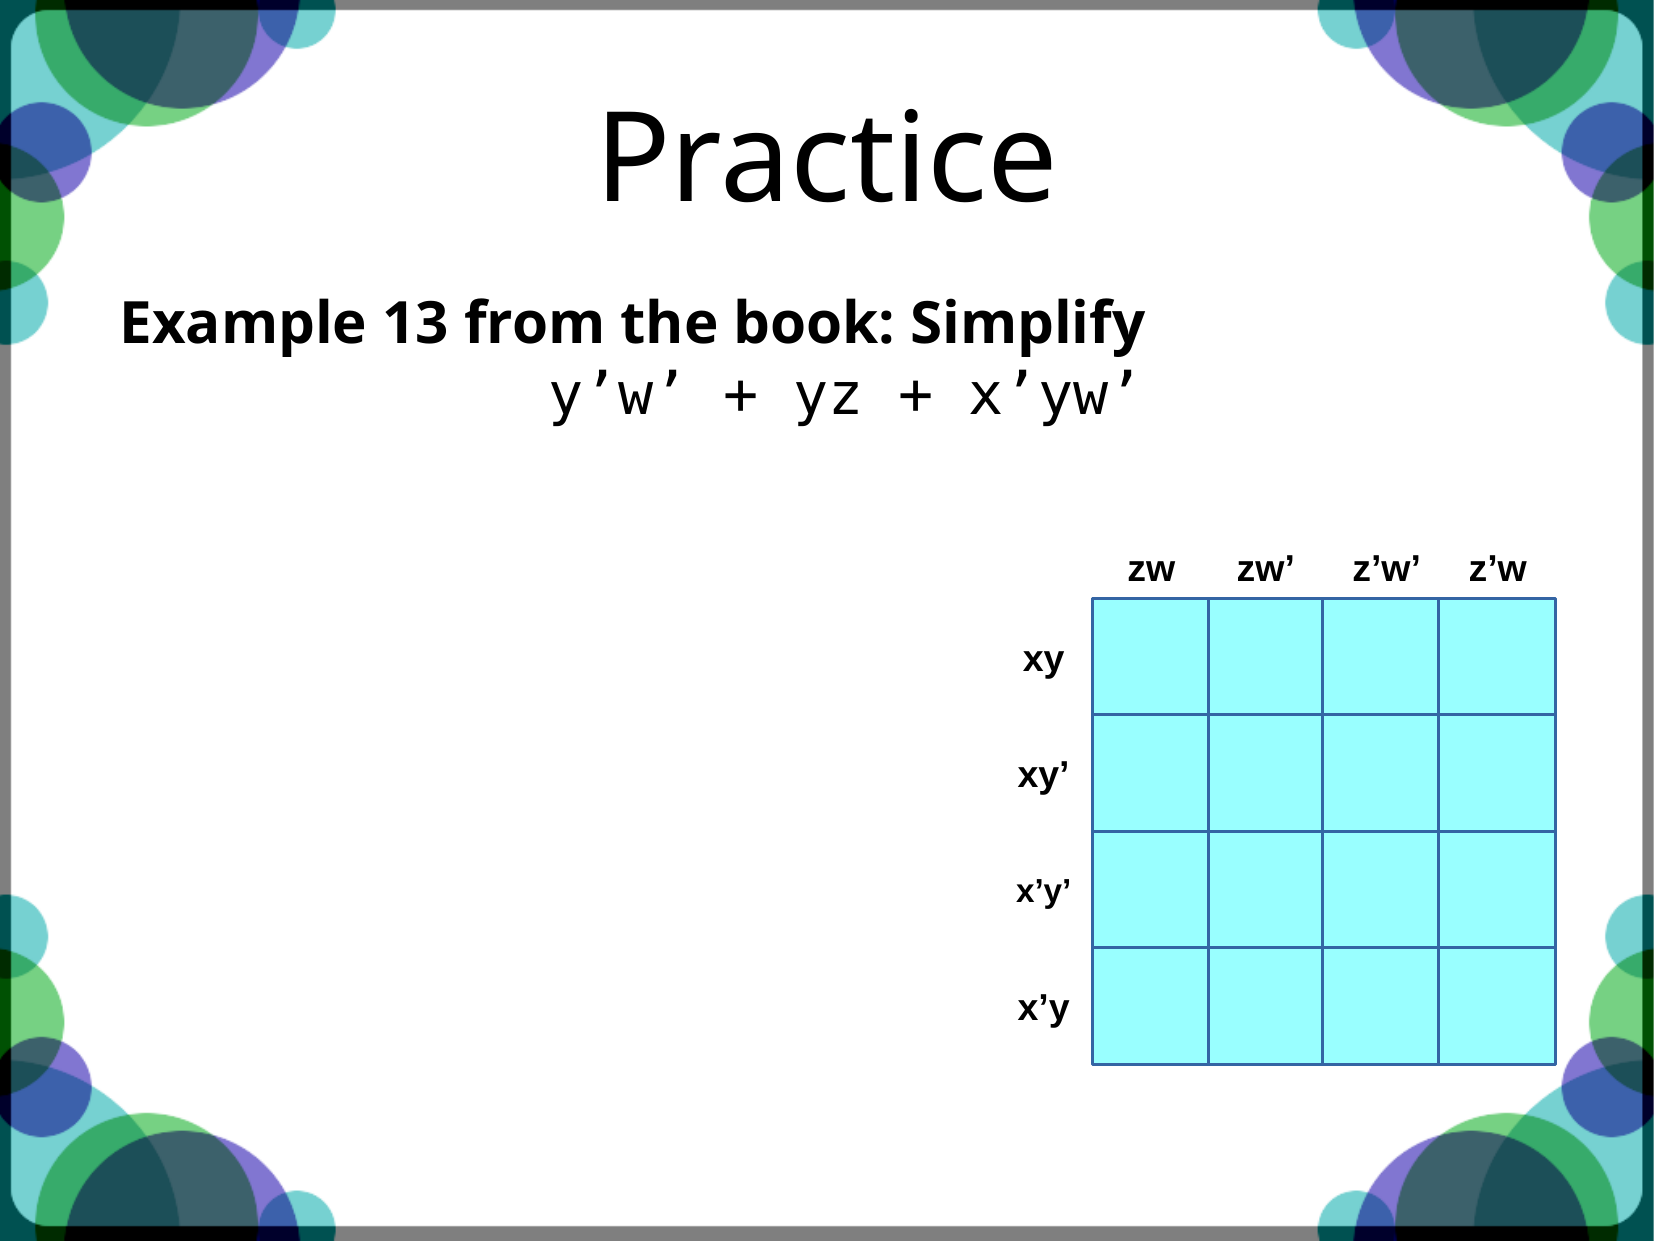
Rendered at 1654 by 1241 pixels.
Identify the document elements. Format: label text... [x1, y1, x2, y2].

text_box zw [1090, 540, 1206, 597]
text_box [1092, 598, 1556, 1065]
title Practice [82, 49, 1571, 257]
text_box xy [998, 599, 1089, 716]
text_box x’y [998, 948, 1089, 1066]
text_box Example 13 from the book: Simplify y’w’ + yz + x’yw’ [119, 281, 1573, 535]
text_box z’w’ [1327, 540, 1438, 597]
text_box z’w [1438, 540, 1557, 597]
text_box zw’ [1206, 540, 1325, 597]
text_box xy’ [998, 716, 1089, 832]
text_box x’y’ [998, 832, 1089, 948]
picture [0, 0, 1654, 1241]
